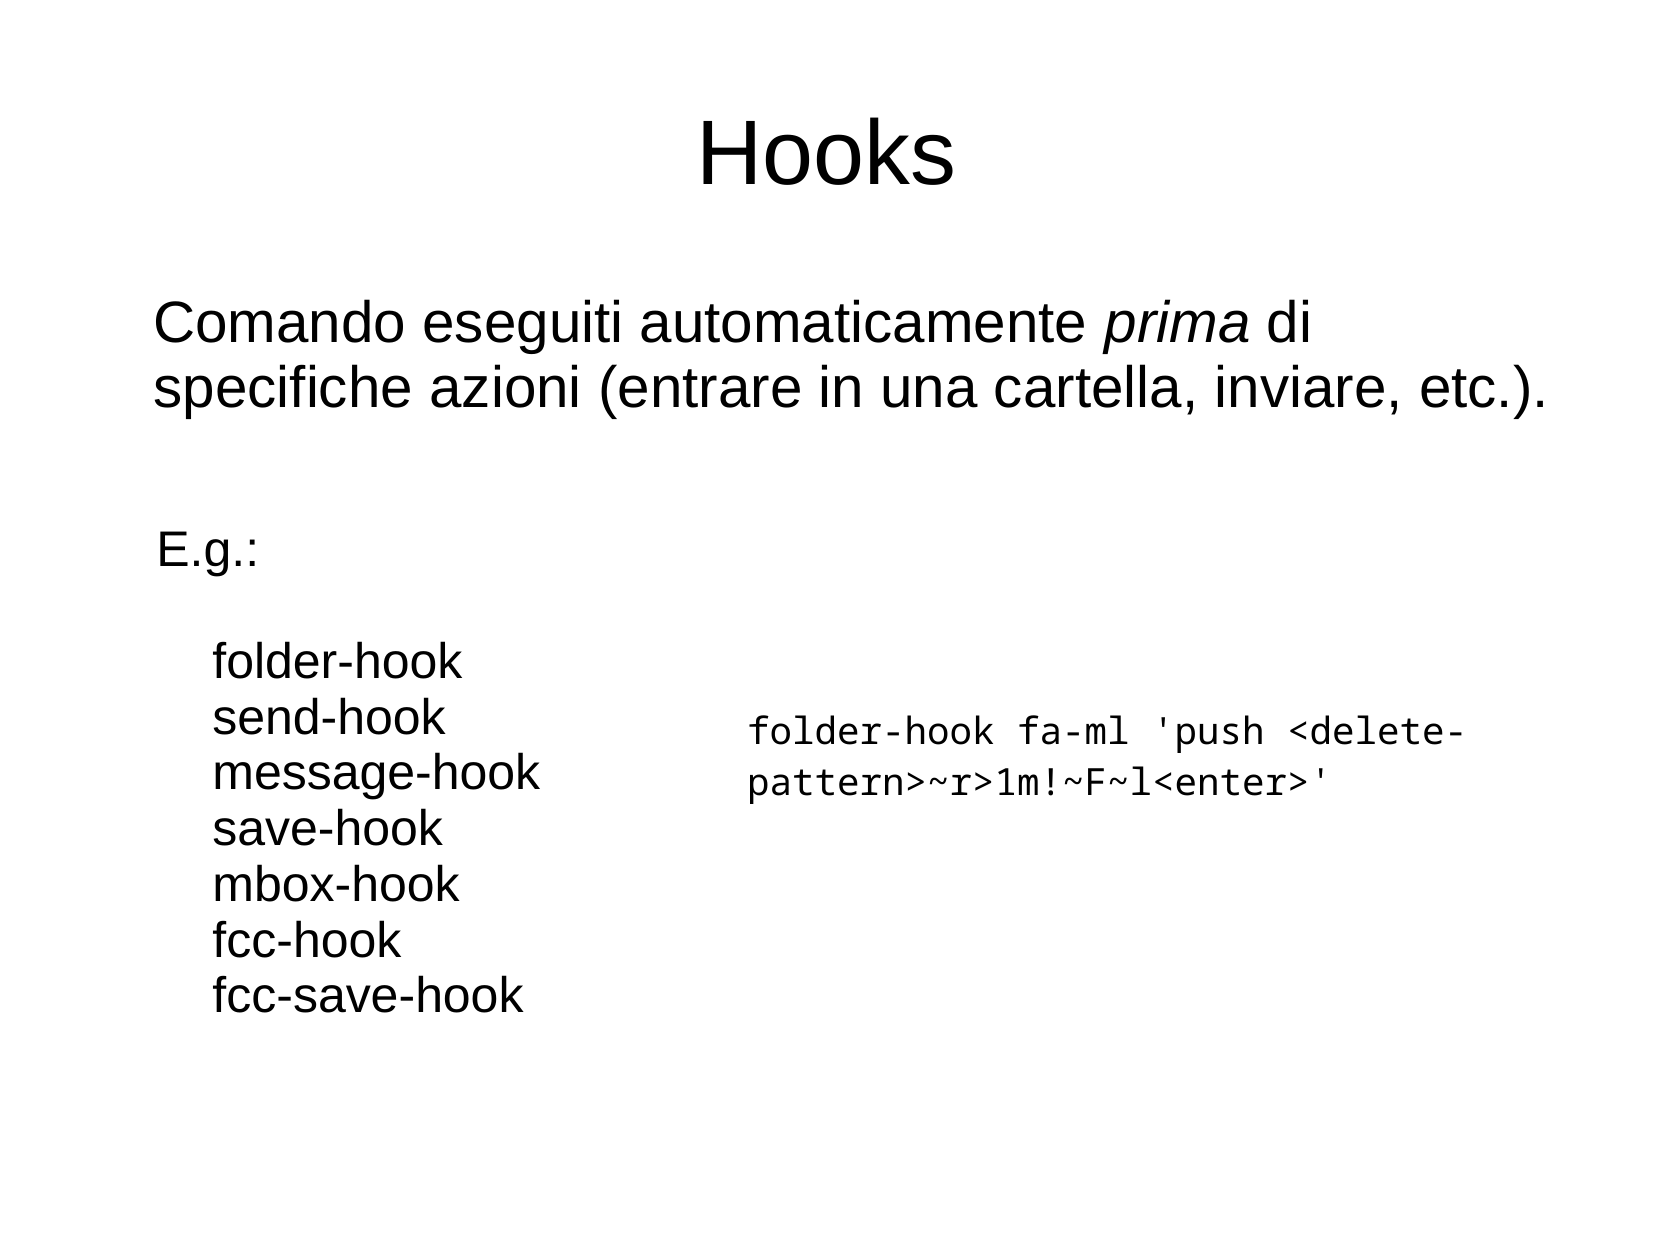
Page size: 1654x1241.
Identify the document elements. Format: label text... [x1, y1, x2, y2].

text_box folder-hook fa-ml 'push <delete-pattern>~r>1m!~F~l<enter>' [732, 696, 1571, 799]
list Comando eseguiti automaticamente prima di specifiche azioni (entrare in una cartella, inviare, etc.). [82, 289, 1571, 472]
title Hooks [82, 49, 1571, 257]
text_box E.g.: folder-hook send-hook message-hook save-hook mbox-hook fcc-hook fcc-save-hook [141, 514, 626, 1087]
